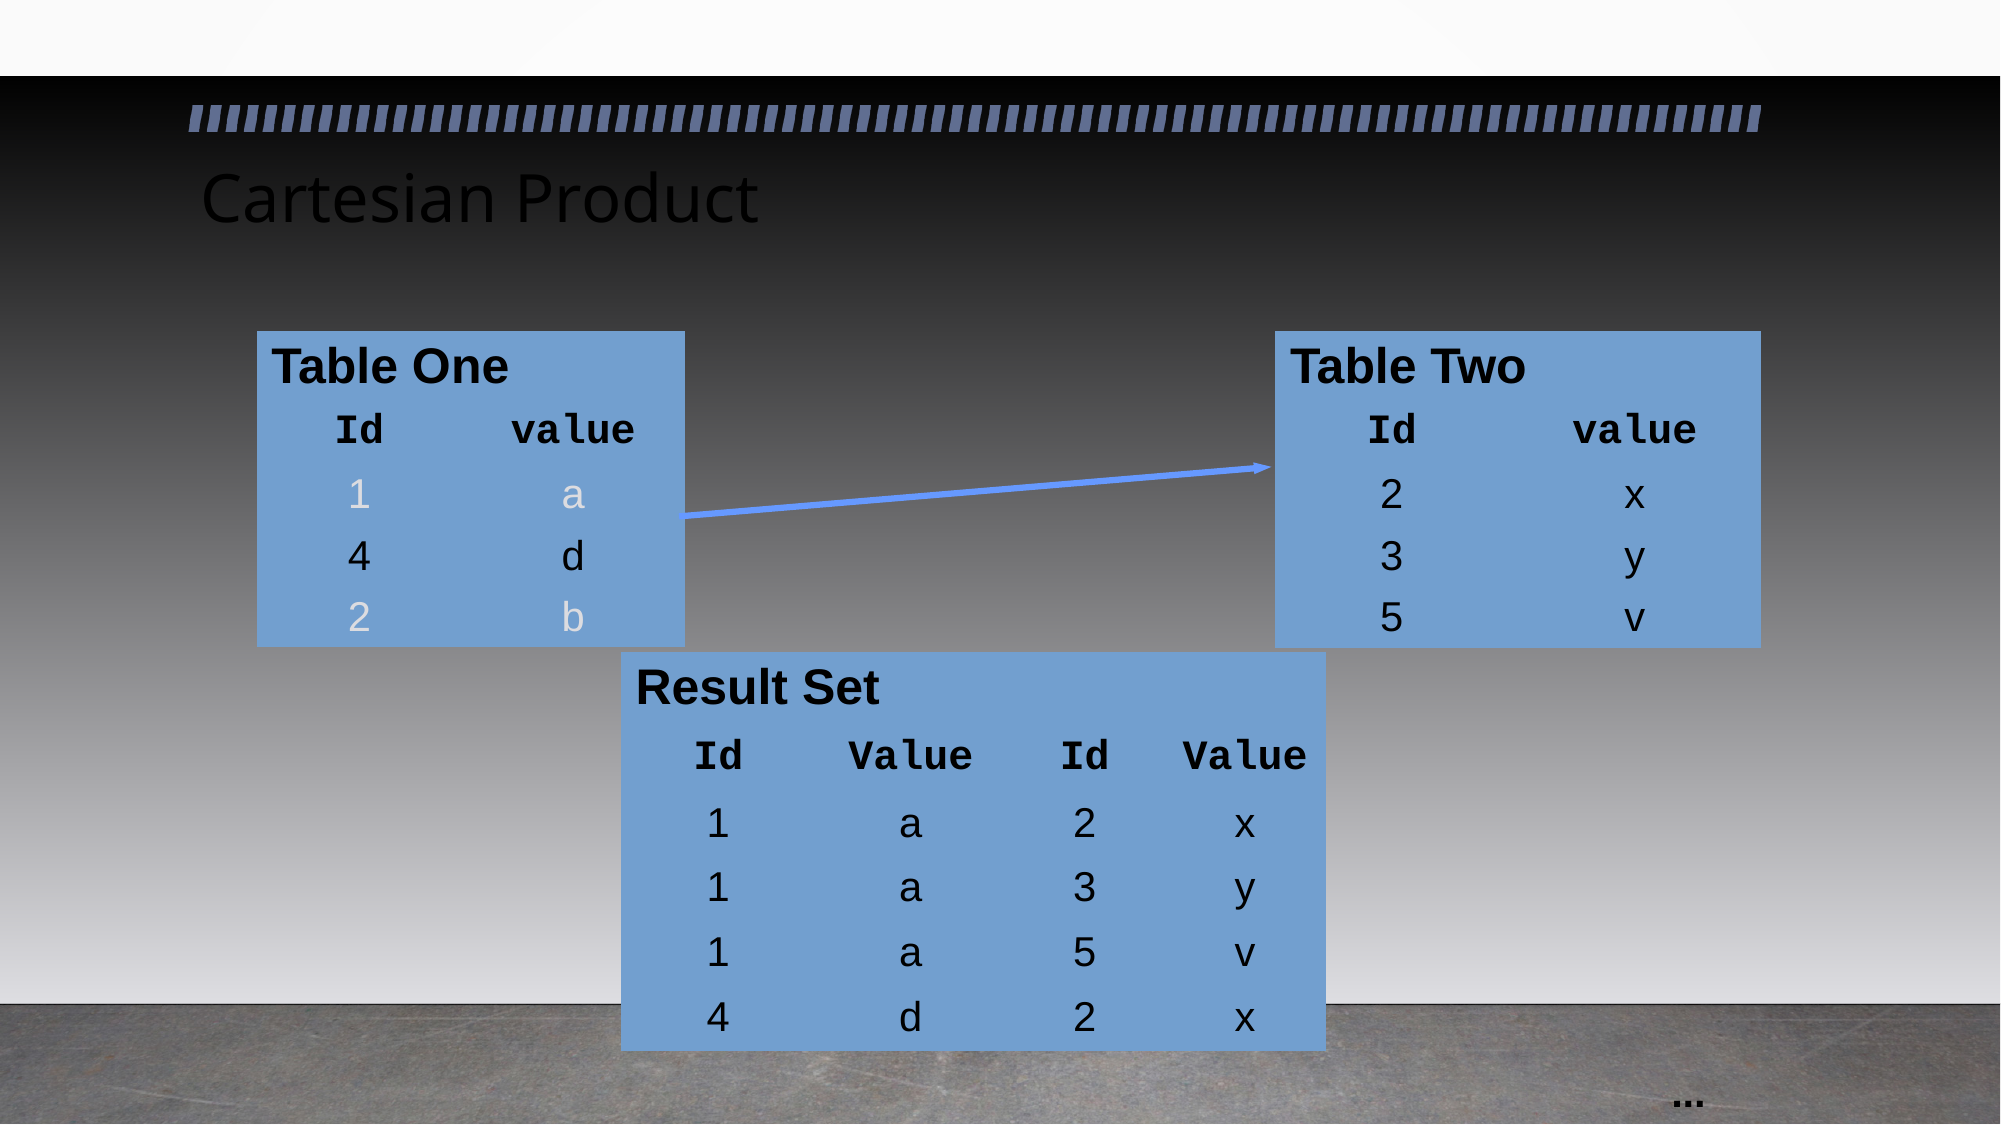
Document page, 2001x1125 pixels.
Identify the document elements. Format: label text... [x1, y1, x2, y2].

table_cell 4 [621, 986, 816, 1051]
table_cell d [462, 525, 685, 586]
table_cell 5 [1275, 586, 1508, 648]
title Cartesian Product [185, 157, 1762, 331]
table_cell value [462, 402, 685, 464]
table_cell y [1508, 525, 1761, 586]
table_cell a [816, 792, 1006, 857]
table_cell a [816, 922, 1006, 986]
table_header Table One [257, 331, 685, 402]
table_cell 2 [1275, 464, 1508, 525]
table_cell Id [257, 402, 462, 464]
table_cell y [1164, 857, 1326, 922]
table_cell b [462, 586, 685, 647]
table_cell 5 [1006, 922, 1164, 986]
table_cell value [1508, 402, 1761, 464]
table_header Result Set [621, 652, 1326, 727]
table_cell 2 [1006, 792, 1164, 857]
table_cell x [1164, 986, 1326, 1051]
table_header Table Two [1275, 331, 1761, 402]
table_cell v [1508, 586, 1761, 648]
table_cell Id [621, 727, 816, 792]
table_cell 1 [621, 792, 816, 857]
table_cell 1 [621, 922, 816, 986]
table_cell Id [1275, 402, 1508, 464]
table_cell 3 [1275, 525, 1508, 586]
table_cell 2 [1006, 986, 1164, 1051]
text_box ... [1656, 1058, 1722, 1124]
table_cell Id [1006, 727, 1164, 792]
table_cell 3 [1006, 857, 1164, 922]
table_cell x [1164, 792, 1326, 857]
table_cell a [816, 857, 1006, 922]
table_cell 4 [257, 525, 462, 586]
table_cell 2 [257, 586, 462, 647]
table_cell 1 [621, 857, 816, 922]
table_cell Value [816, 727, 1006, 792]
table_cell Value [1164, 727, 1326, 792]
table_cell a [462, 464, 685, 525]
table_cell v [1164, 922, 1326, 986]
table_cell d [816, 986, 1006, 1051]
table_cell 1 [257, 464, 462, 525]
table_cell x [1508, 464, 1761, 525]
